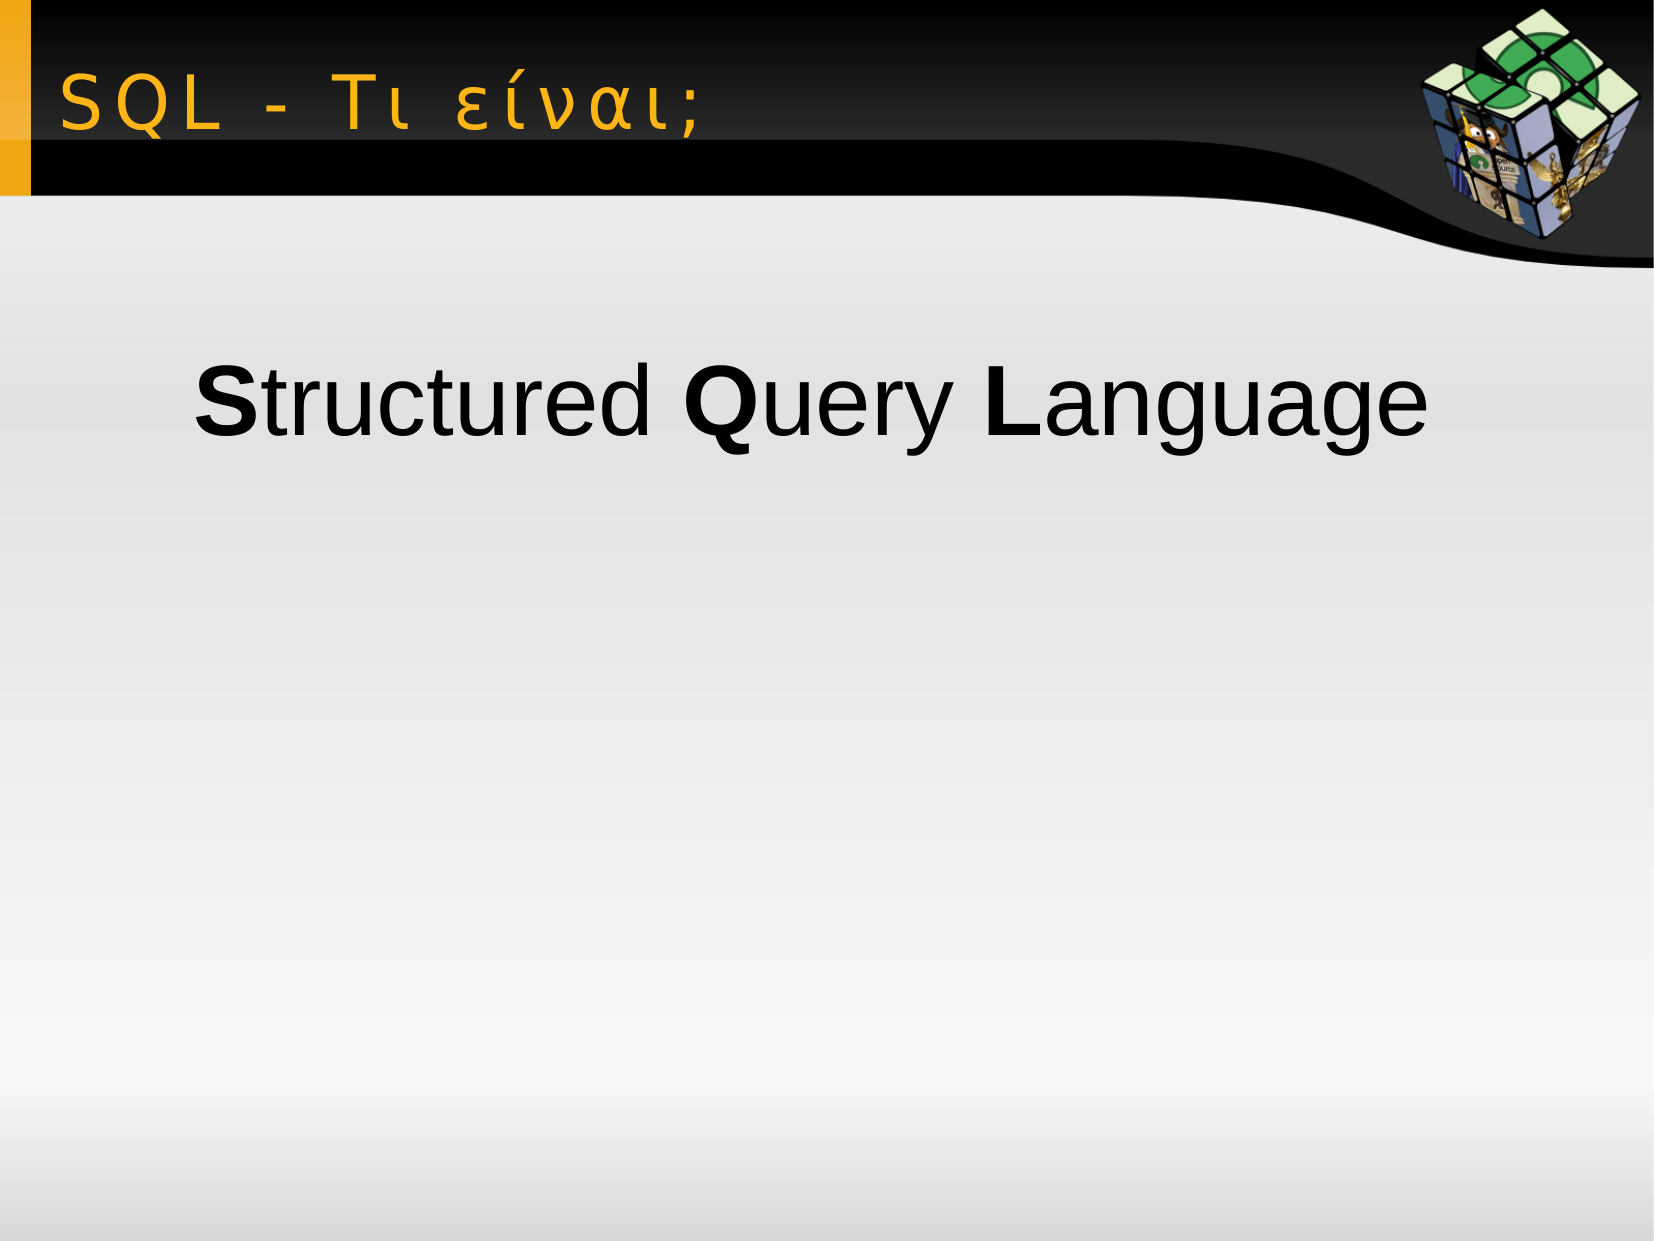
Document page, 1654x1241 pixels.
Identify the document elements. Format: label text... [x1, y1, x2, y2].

title SQL - Τι είναι; [59, 29, 1270, 178]
picture [0, 0, 1654, 1241]
text_box Structured Query Language [179, 337, 1475, 520]
